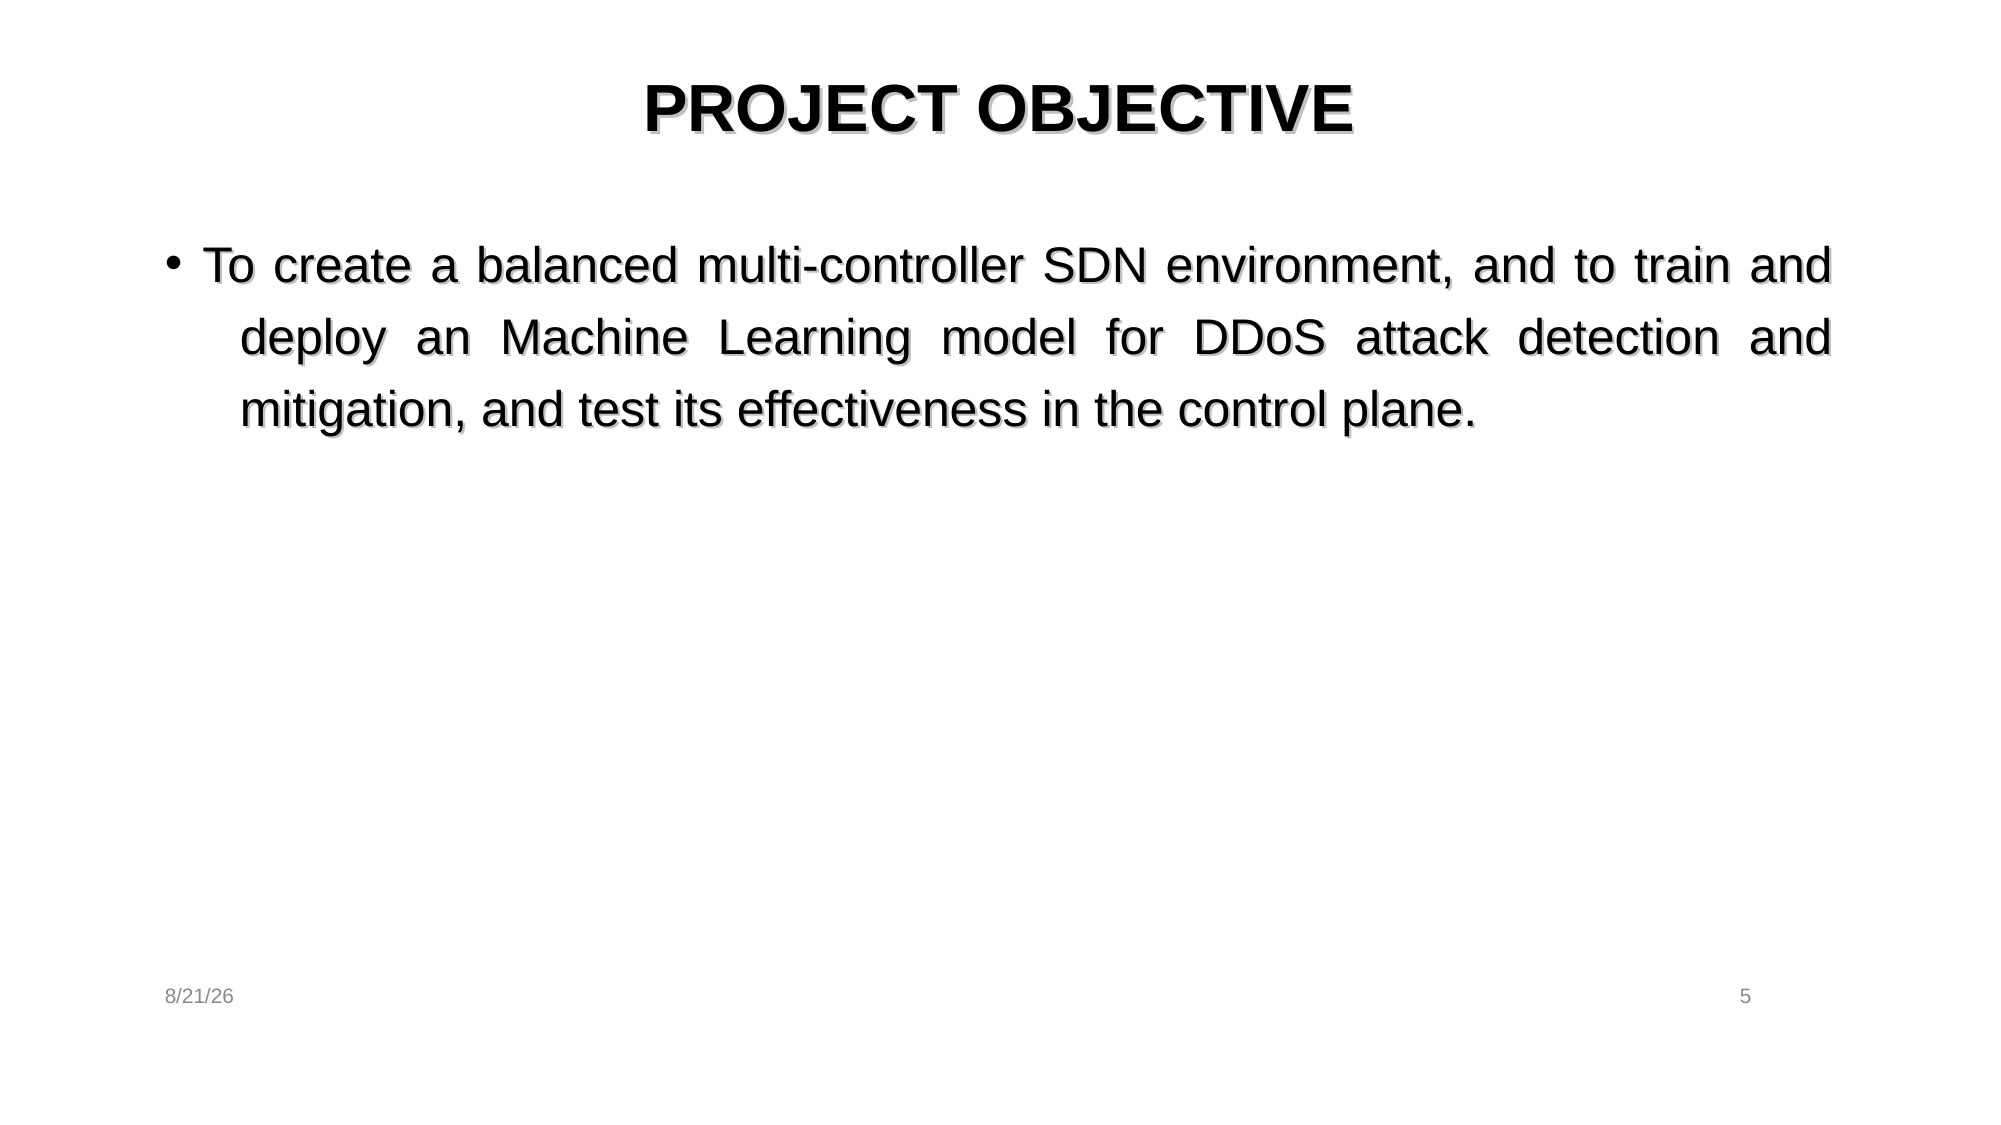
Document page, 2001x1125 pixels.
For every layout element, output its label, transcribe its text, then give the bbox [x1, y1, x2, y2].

list To create a balanced multi-controller SDN environment, and to train and deploy an Machine Learning model for DDoS attack detection and mitigation, and test its effectiveness in the control plane. [149, 212, 1849, 981]
title Project objective [149, 53, 1849, 167]
slide_number December 27, 2024 [149, 965, 600, 1025]
slide_number 5 [1724, 965, 1849, 1025]
